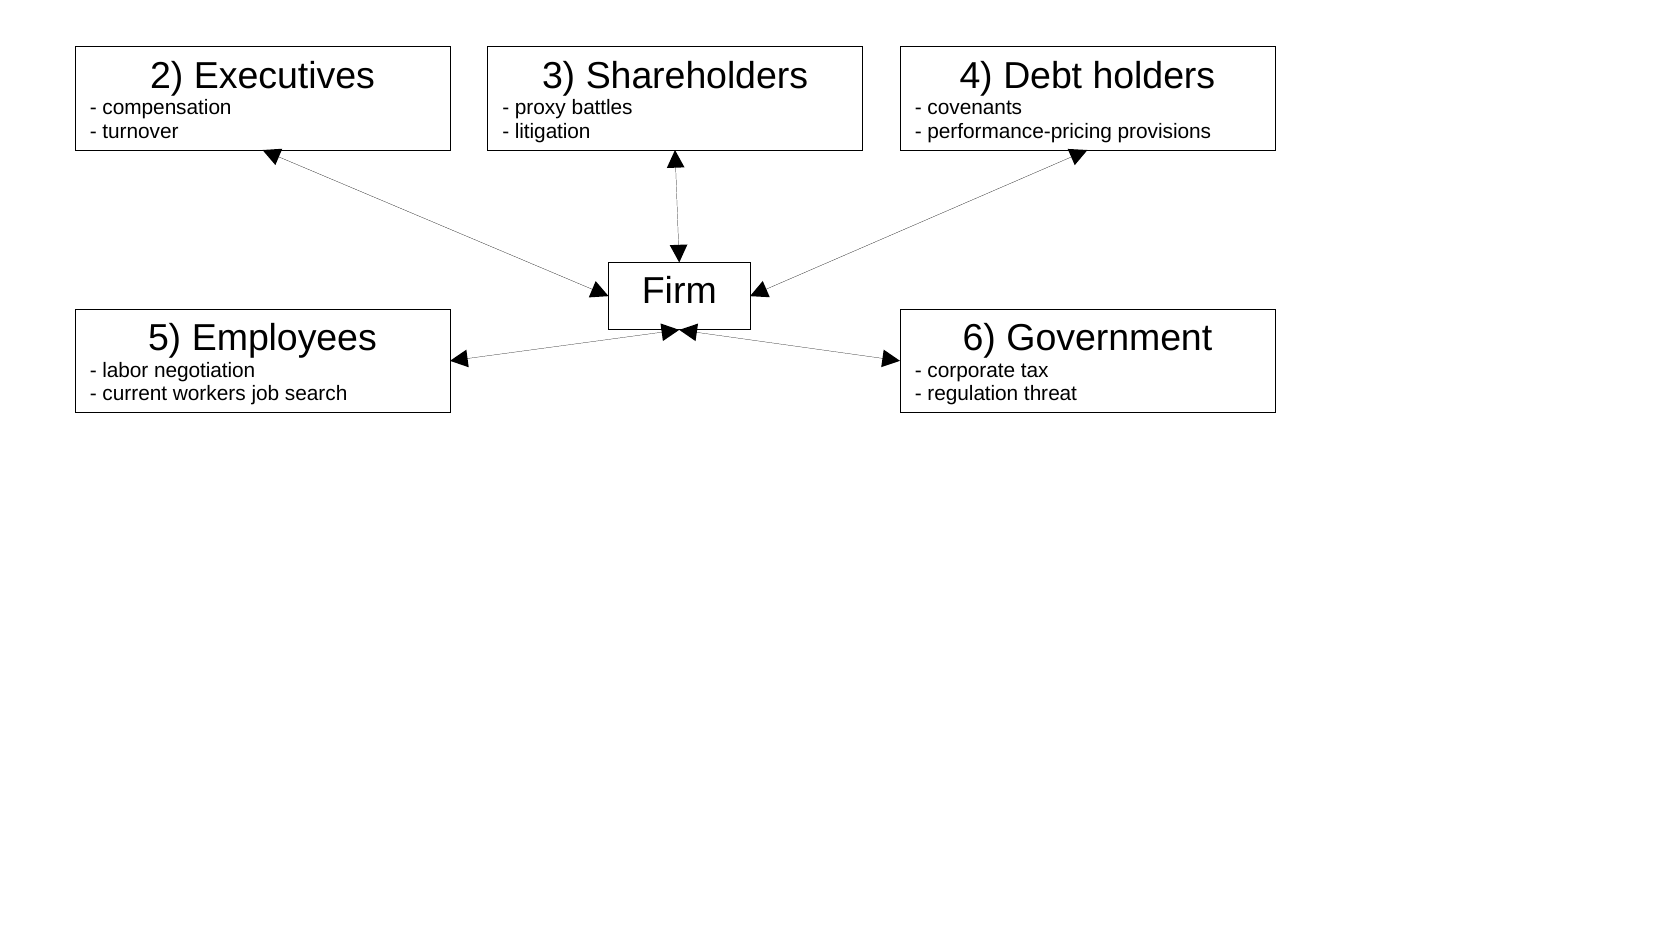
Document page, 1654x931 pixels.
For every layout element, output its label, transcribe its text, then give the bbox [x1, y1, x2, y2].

text_box Firm [608, 262, 751, 330]
text_box 3) Shareholders - proxy battles - litigation [487, 46, 863, 151]
text_box 2) Executives - compensation - turnover [75, 46, 451, 151]
text_box 6) Government - corporate tax - regulation threat [900, 309, 1276, 413]
text_box 5) Employees - labor negotiation - current workers job search [75, 309, 451, 413]
text_box 4) Debt holders - covenants - performance-pricing provisions [900, 46, 1276, 151]
